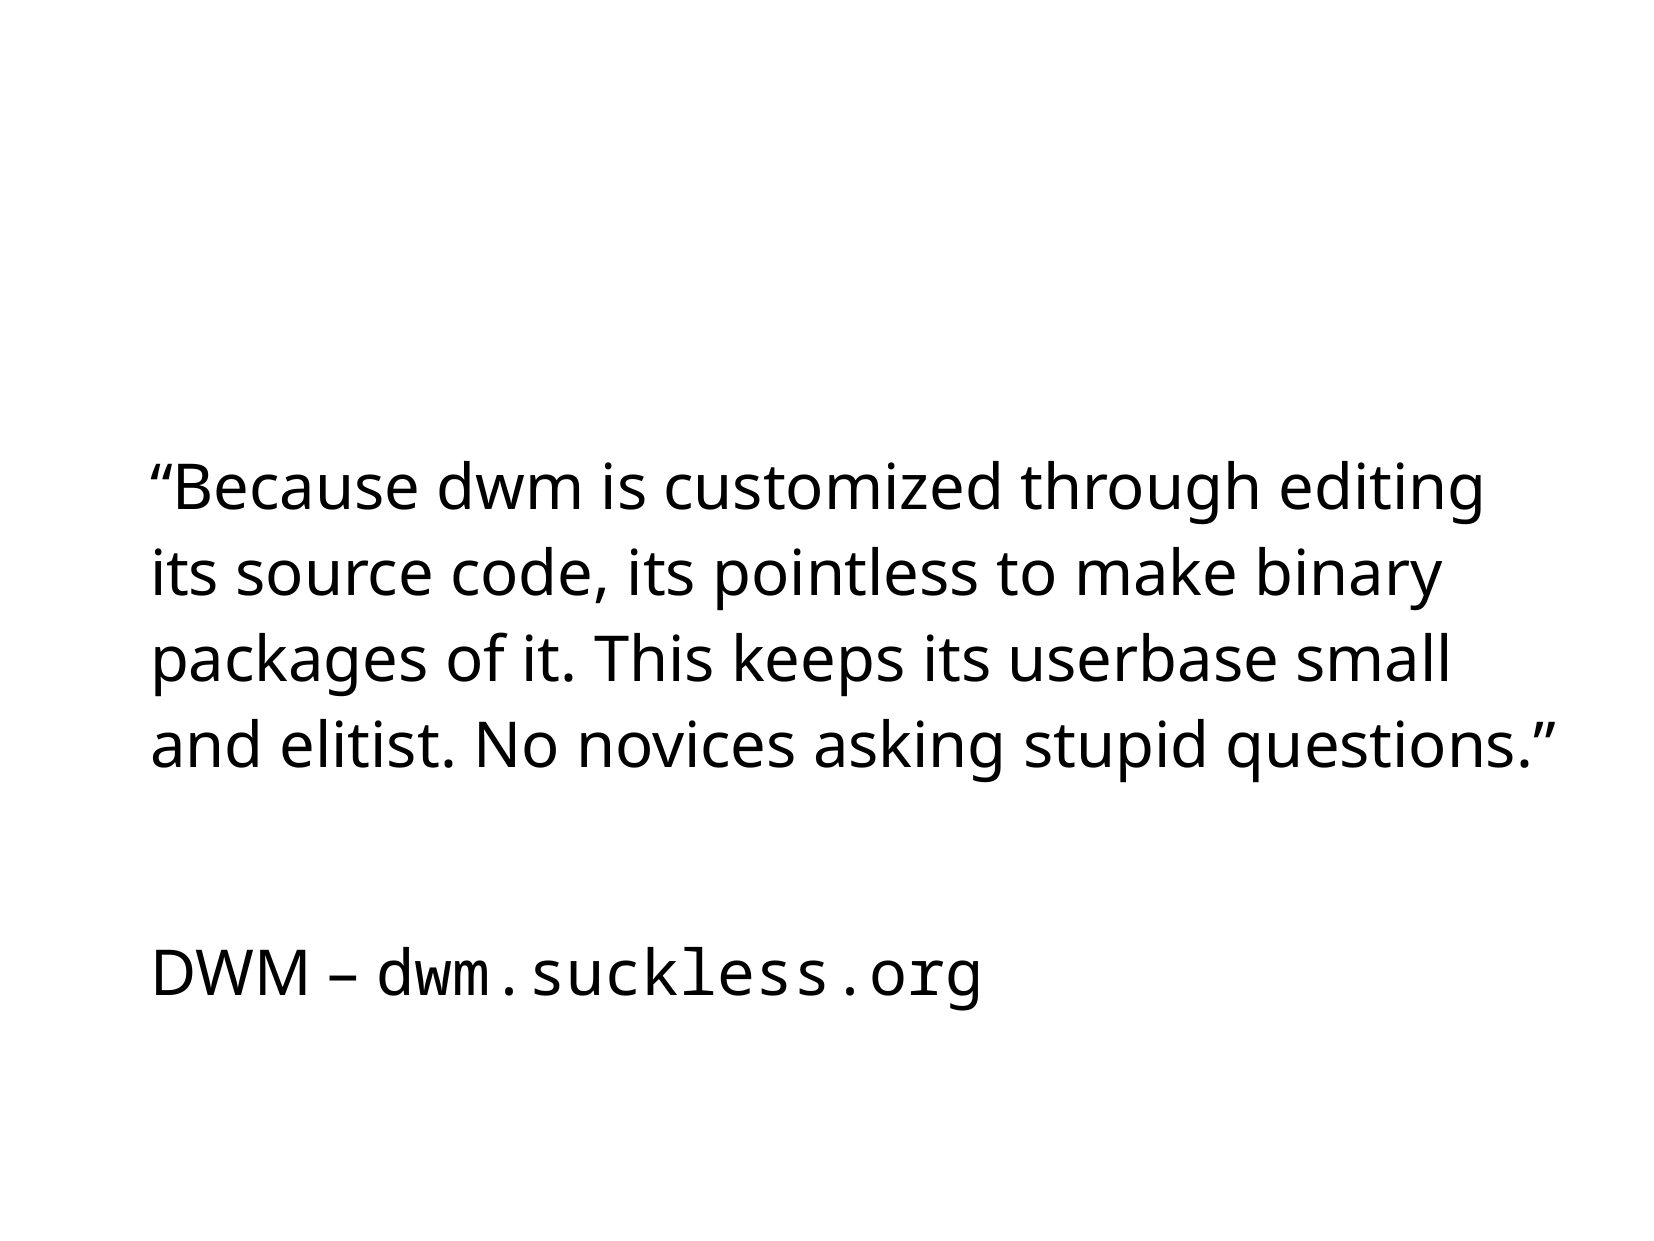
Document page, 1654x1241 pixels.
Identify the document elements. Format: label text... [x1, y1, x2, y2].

list “Because dwm is customized through editing its source code, its pointless to make binary packages of it. This keeps its userbase small and elitist. No novices asking stupid questions.” DWM – dwm.suckless.org [82, 290, 1571, 1109]
